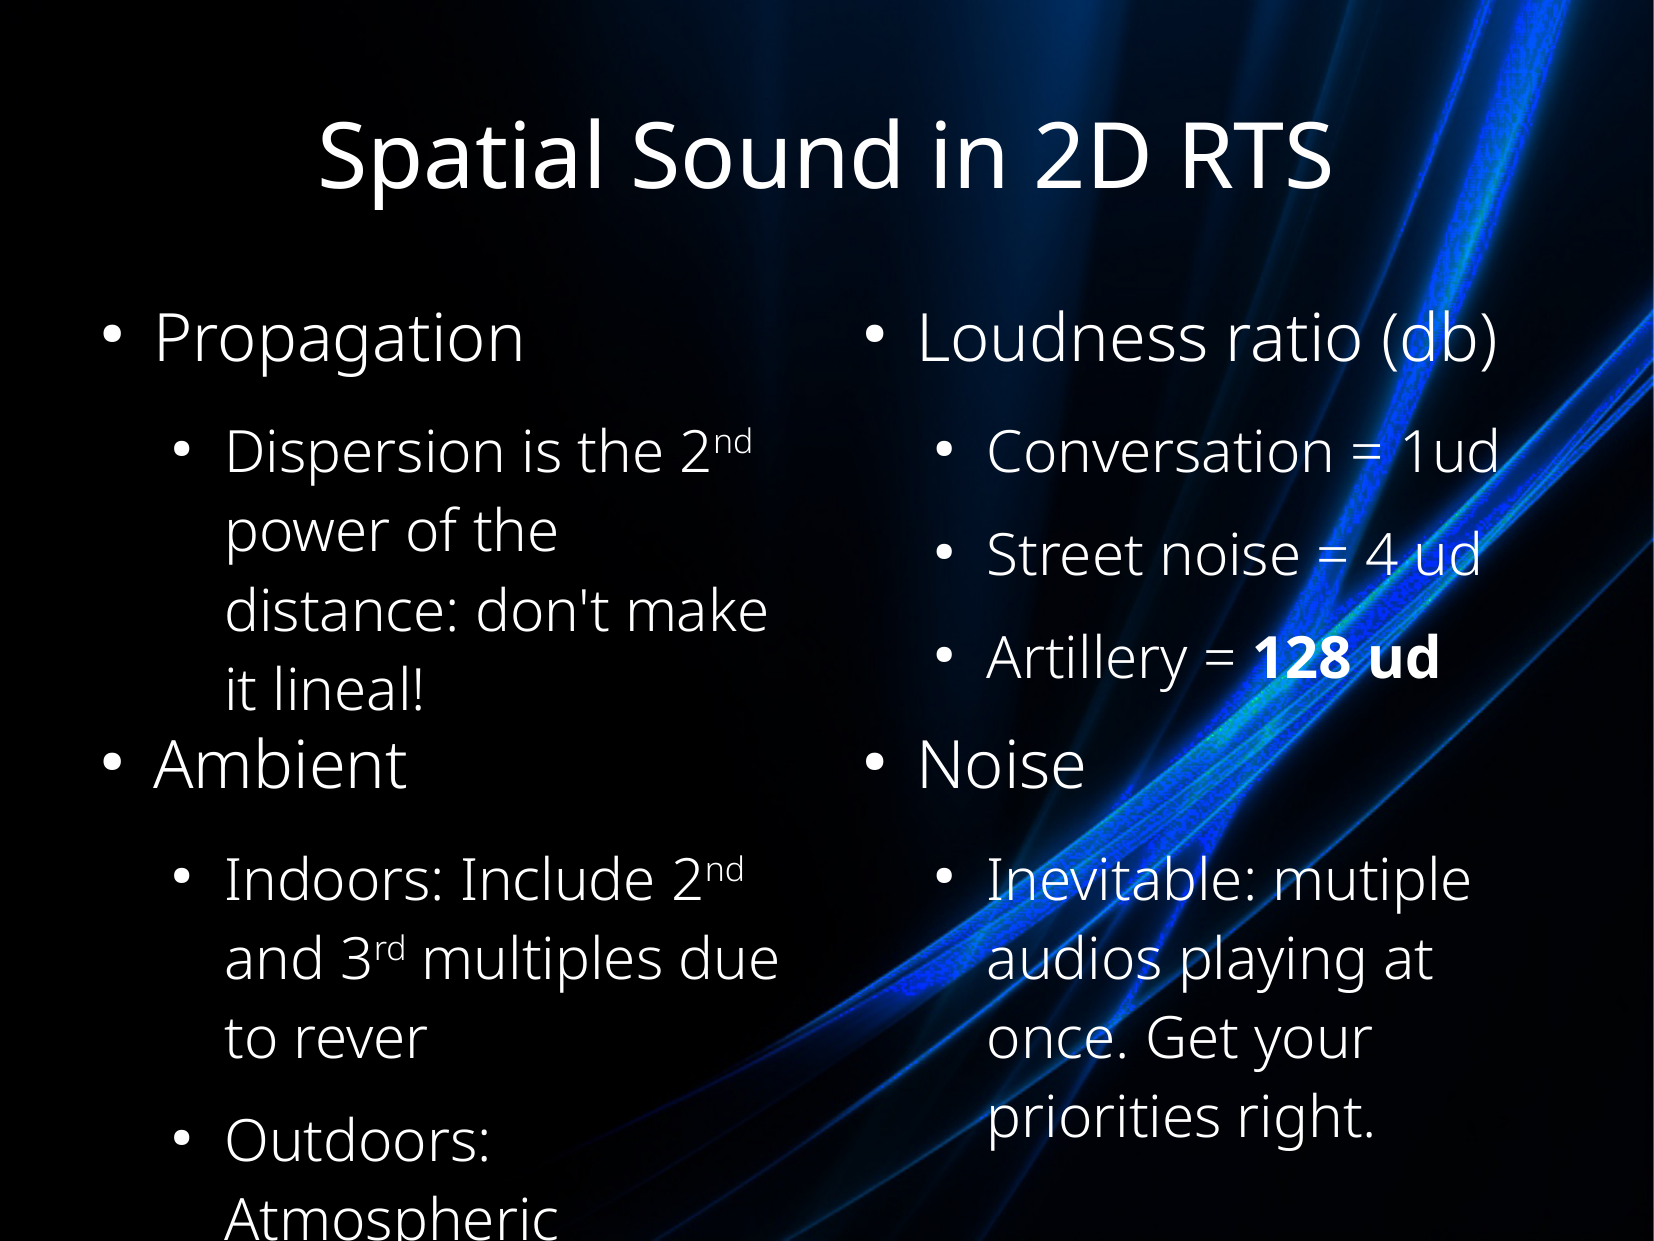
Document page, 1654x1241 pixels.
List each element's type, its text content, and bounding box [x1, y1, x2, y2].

picture [0, 0, 1654, 1241]
picture [401, 1235, 411, 1241]
picture [469, 1211, 487, 1222]
list Propagation Dispersion is the 2nd power of the distance: don't make it lineal! [82, 290, 809, 681]
list Ambient Indoors: Include 2nd and 3rd multiples due to rever Outdoors: Atmospheric conditions. Fog? Heat? [82, 717, 809, 1157]
list Loudness ratio (db) Conversation = 1ud Street noise = 4 ud Artillery = 128 ud [845, 290, 1572, 681]
title Spatial Sound in 2D RTS [82, 49, 1571, 257]
list Noise Inevitable: mutiple audios playing at once. Get your priorities right. [845, 717, 1572, 1109]
picture [338, 1211, 359, 1238]
picture [401, 1211, 421, 1238]
